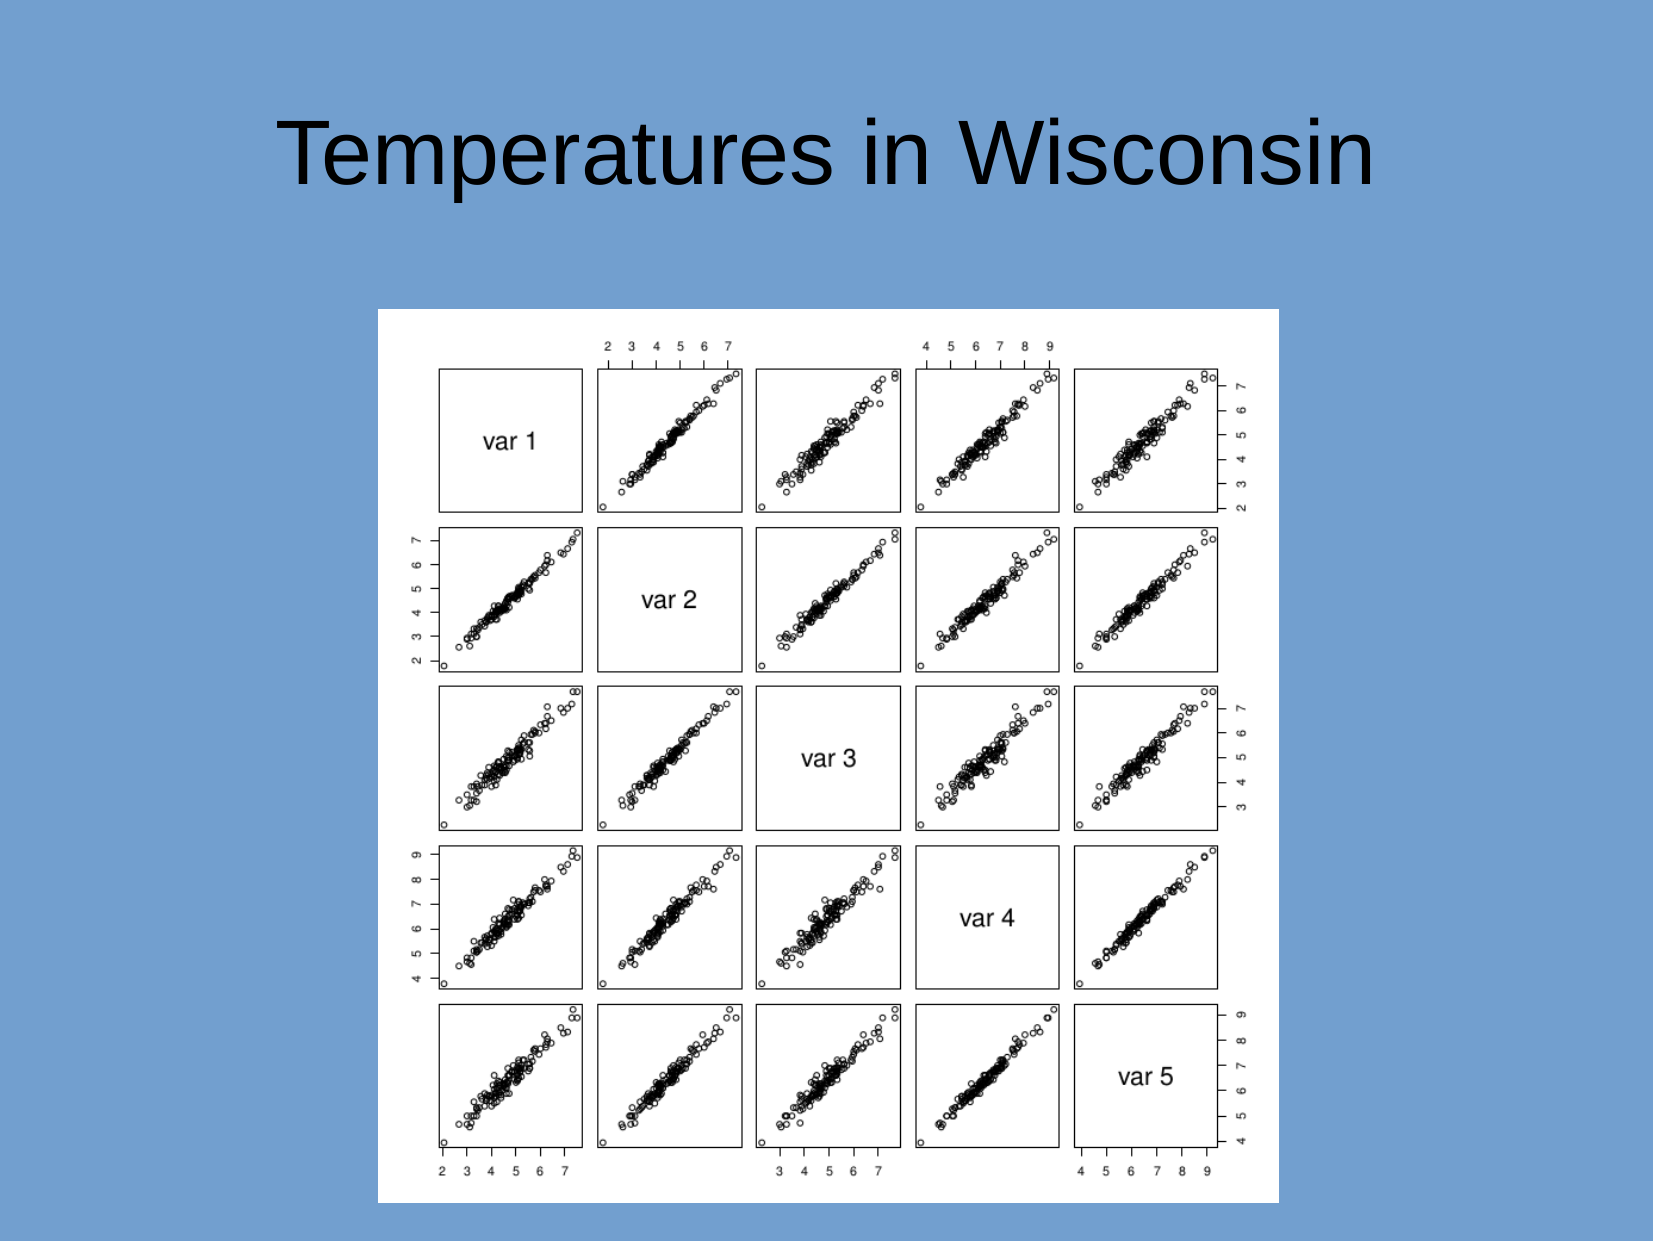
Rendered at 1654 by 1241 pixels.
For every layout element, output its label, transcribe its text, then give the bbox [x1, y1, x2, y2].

title Temperatures in Wisconsin [82, 49, 1571, 257]
picture [378, 309, 1279, 1203]
